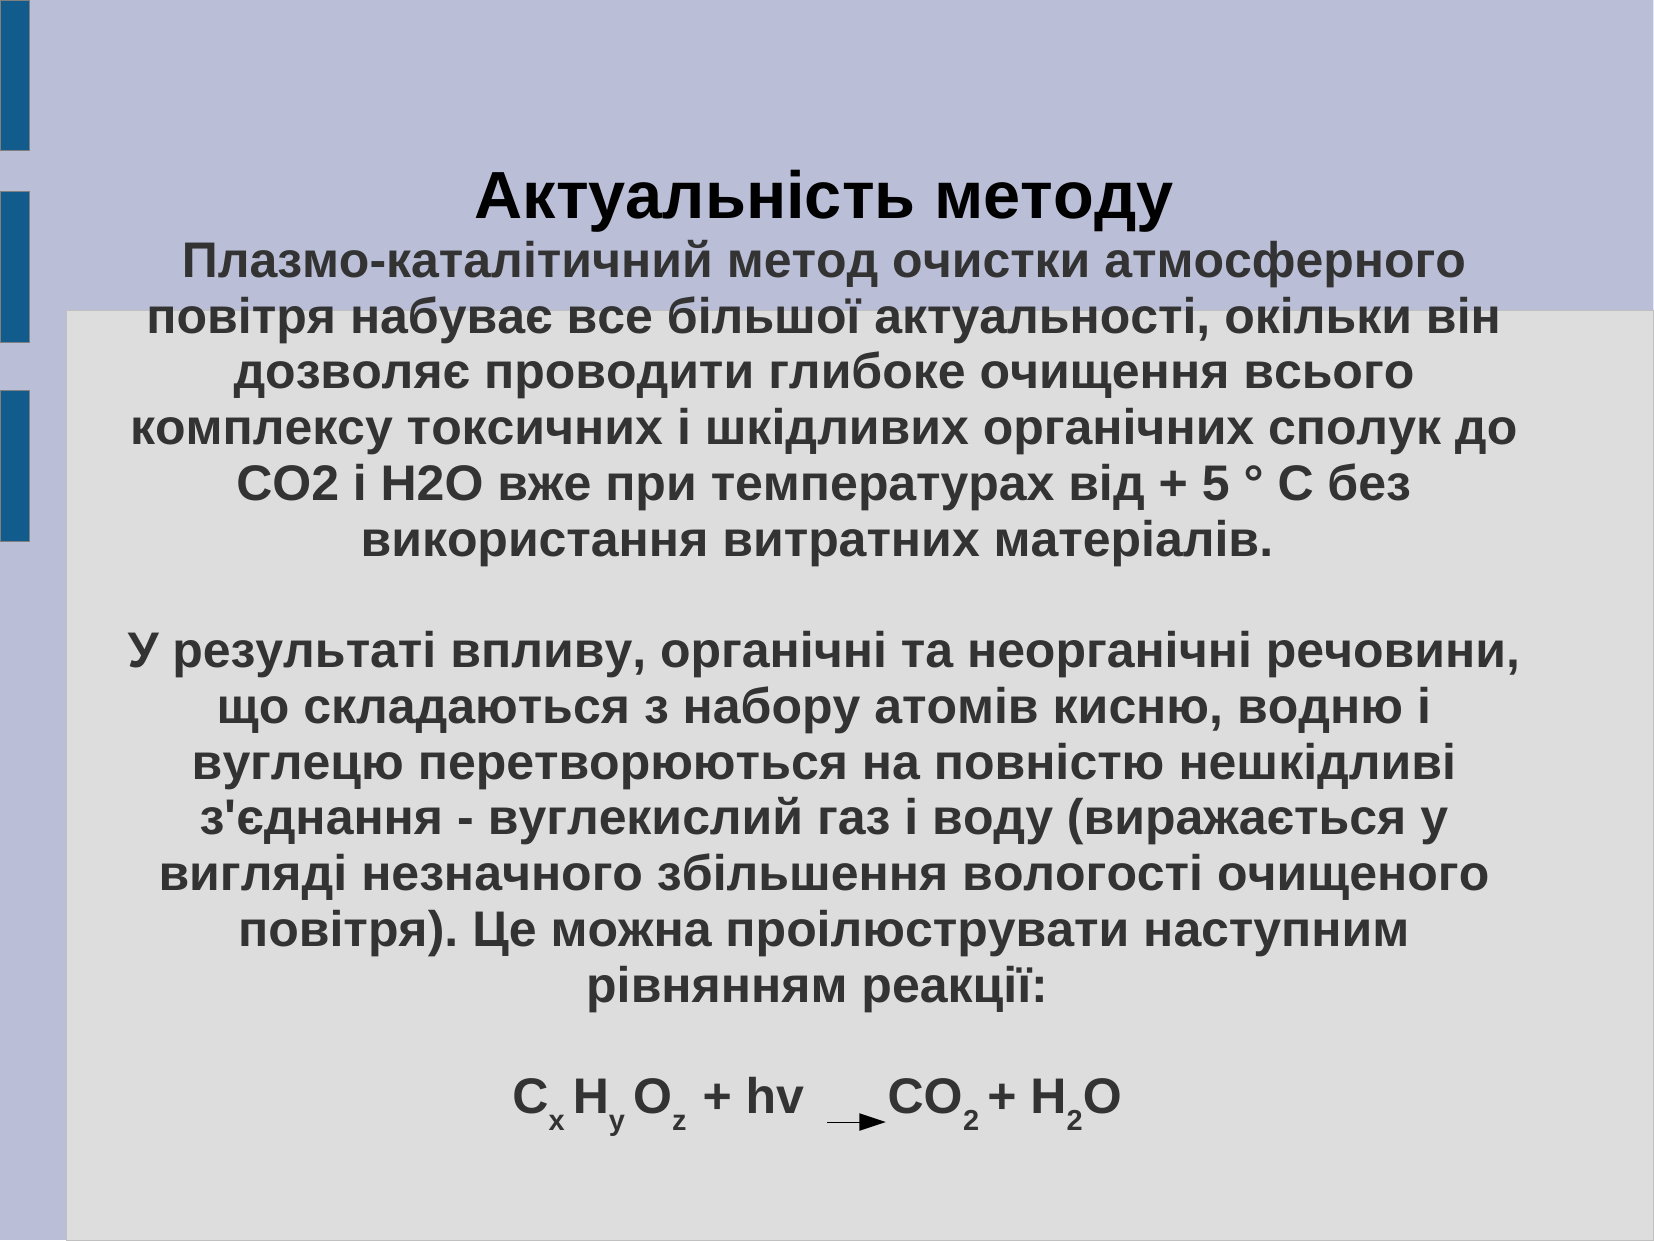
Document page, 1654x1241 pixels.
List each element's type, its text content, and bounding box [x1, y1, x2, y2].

title Актуальність методу Плазмо-каталітичний метод очистки атмосферного повітря набуває все більшої актуальності, окільки він дозволяє проводити глибоке очищення всього комплексу токсичних і шкідливих органічних сполук до CO2 і H2O вже при температурах від + 5 ° С без використання витратних матеріалів. У результаті впливу, органічні та неорганічні речовини, що складаються з набору атомів кисню, водню і вуглецю перетворюються на повністю нешкідливі з'єднання - вуглекислий газ і воду (виражається у вигляді незначного збільшення вологості очищеного повітря). Це можна проілюструвати наступним рівнянням реакції: Сх Ну Оz + hv CO2 + H2O [118, 147, 1531, 1147]
